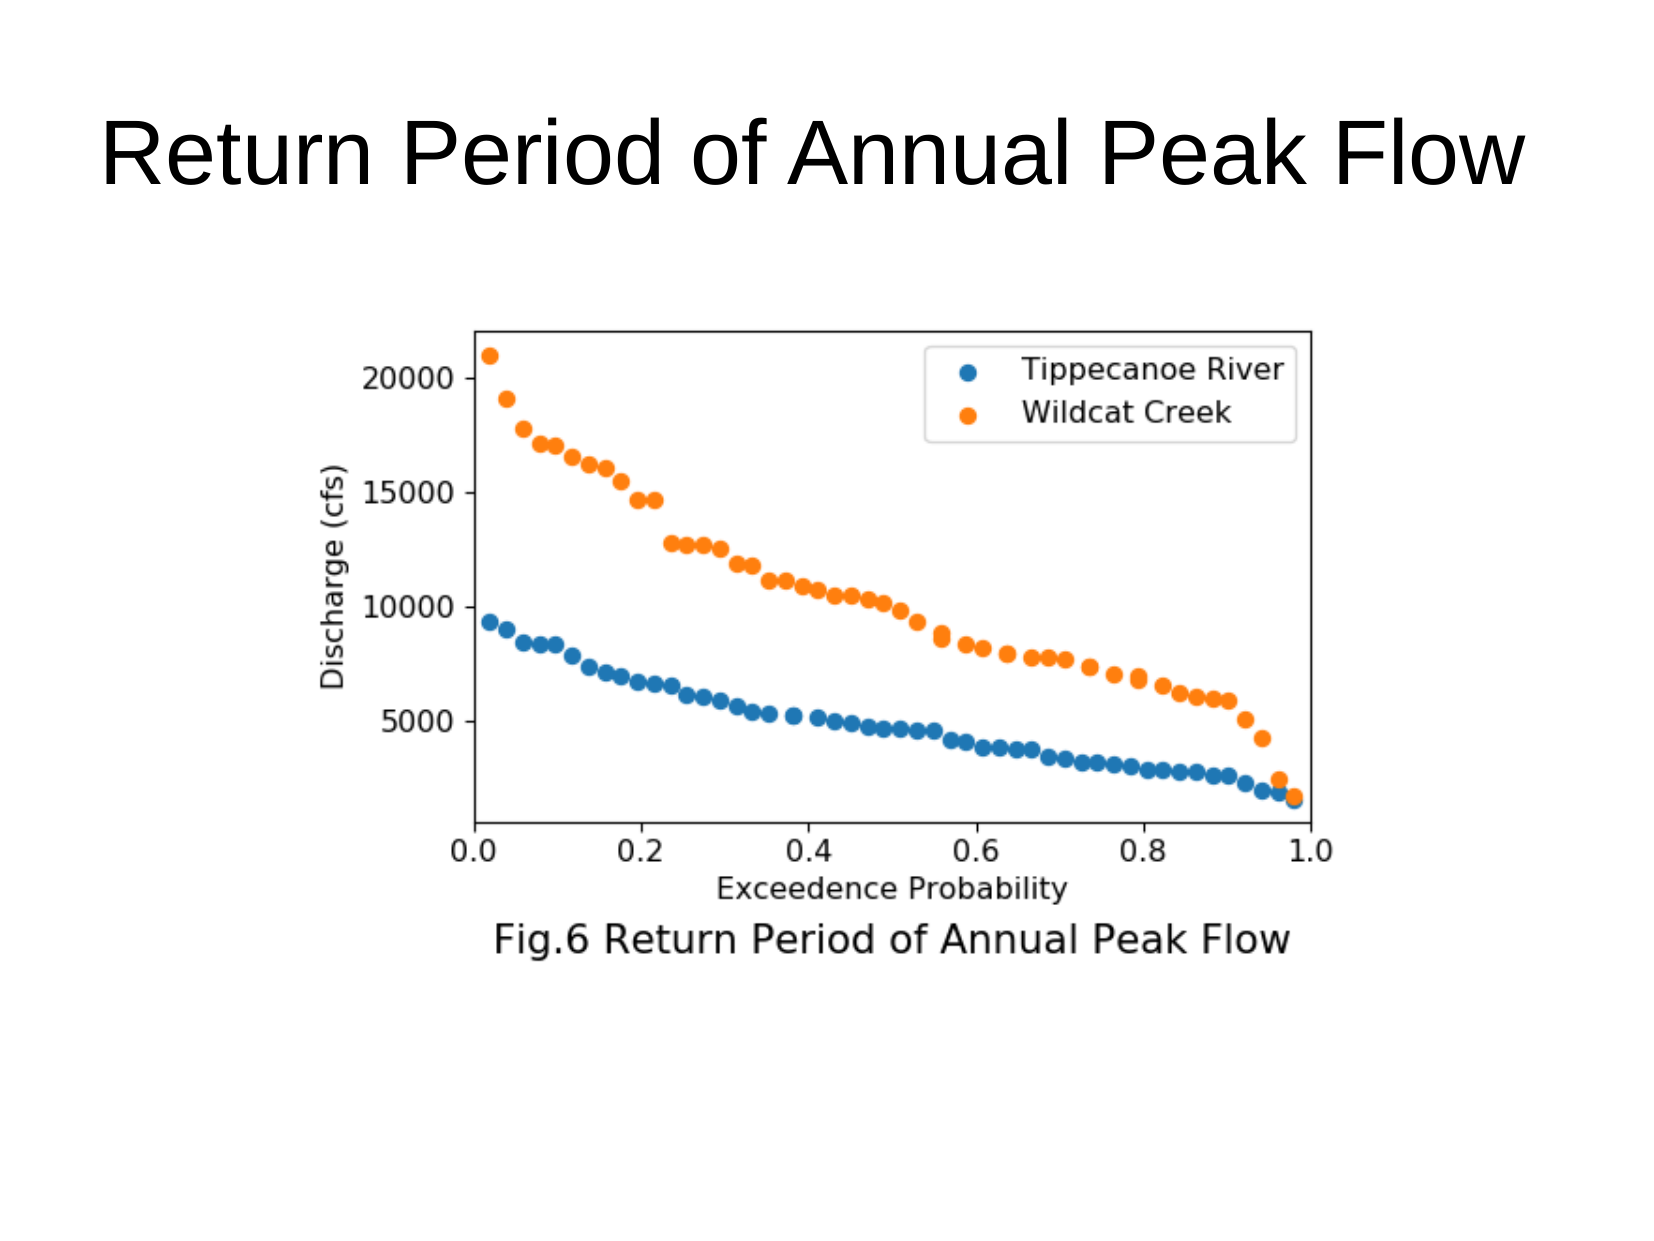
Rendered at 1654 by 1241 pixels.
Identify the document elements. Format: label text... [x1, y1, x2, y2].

picture [287, 290, 1367, 1010]
title Return Period of Annual Peak Flow [82, 49, 1571, 257]
